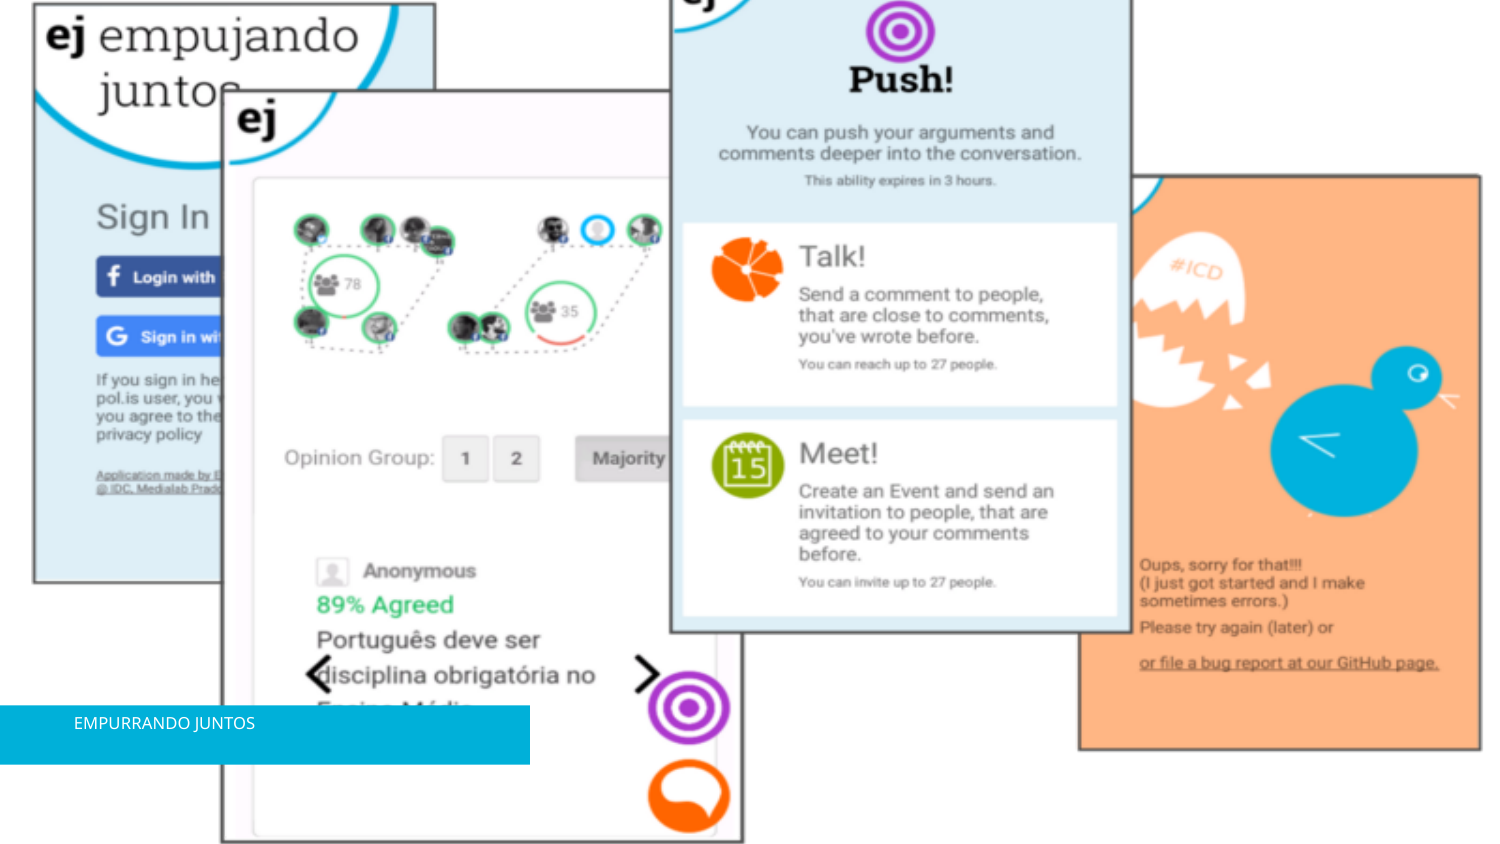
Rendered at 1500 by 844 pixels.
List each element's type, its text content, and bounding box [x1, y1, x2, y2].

picture [0, 0, 1500, 844]
list EMPURRANDO JUNTOS [0, 705, 530, 765]
